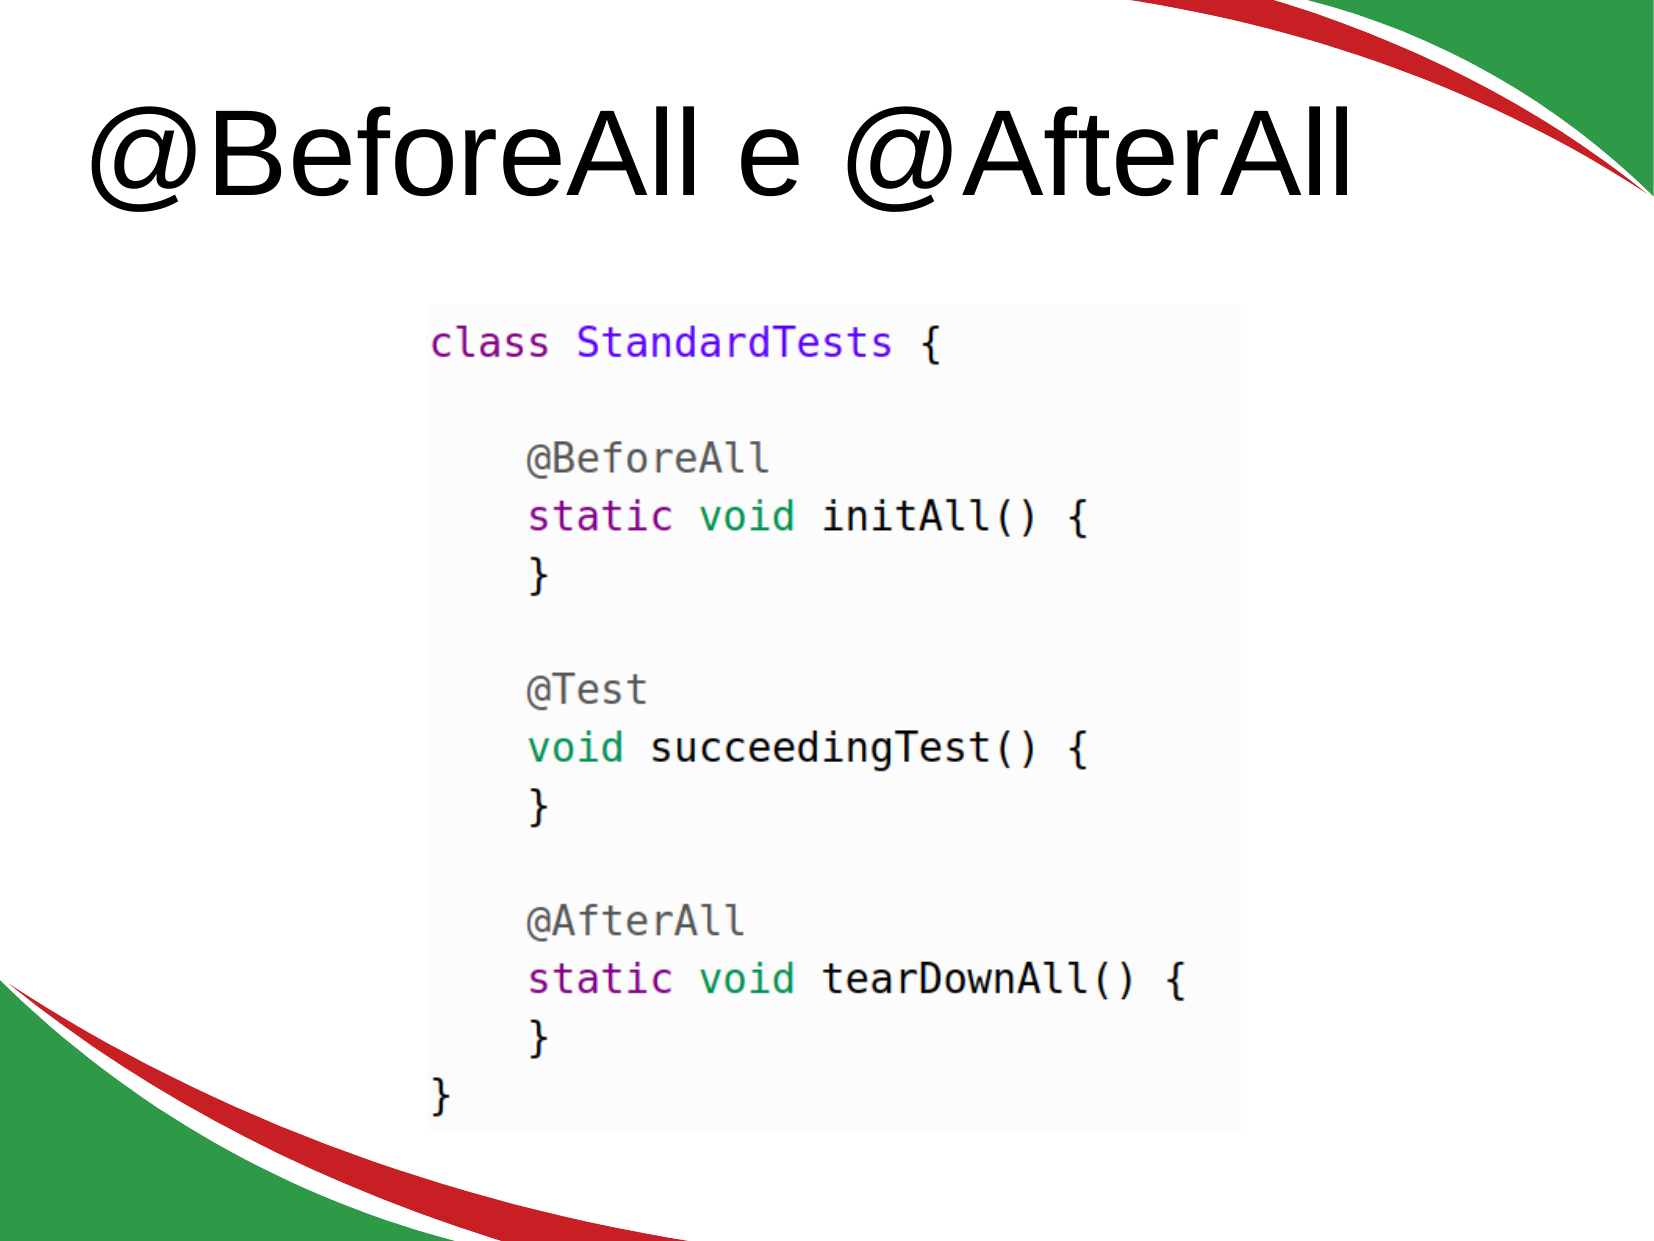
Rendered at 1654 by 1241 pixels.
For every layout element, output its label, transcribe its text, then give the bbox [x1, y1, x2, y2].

title @BeforeAll e @AfterAll [82, 49, 1571, 257]
picture [426, 304, 1241, 1134]
